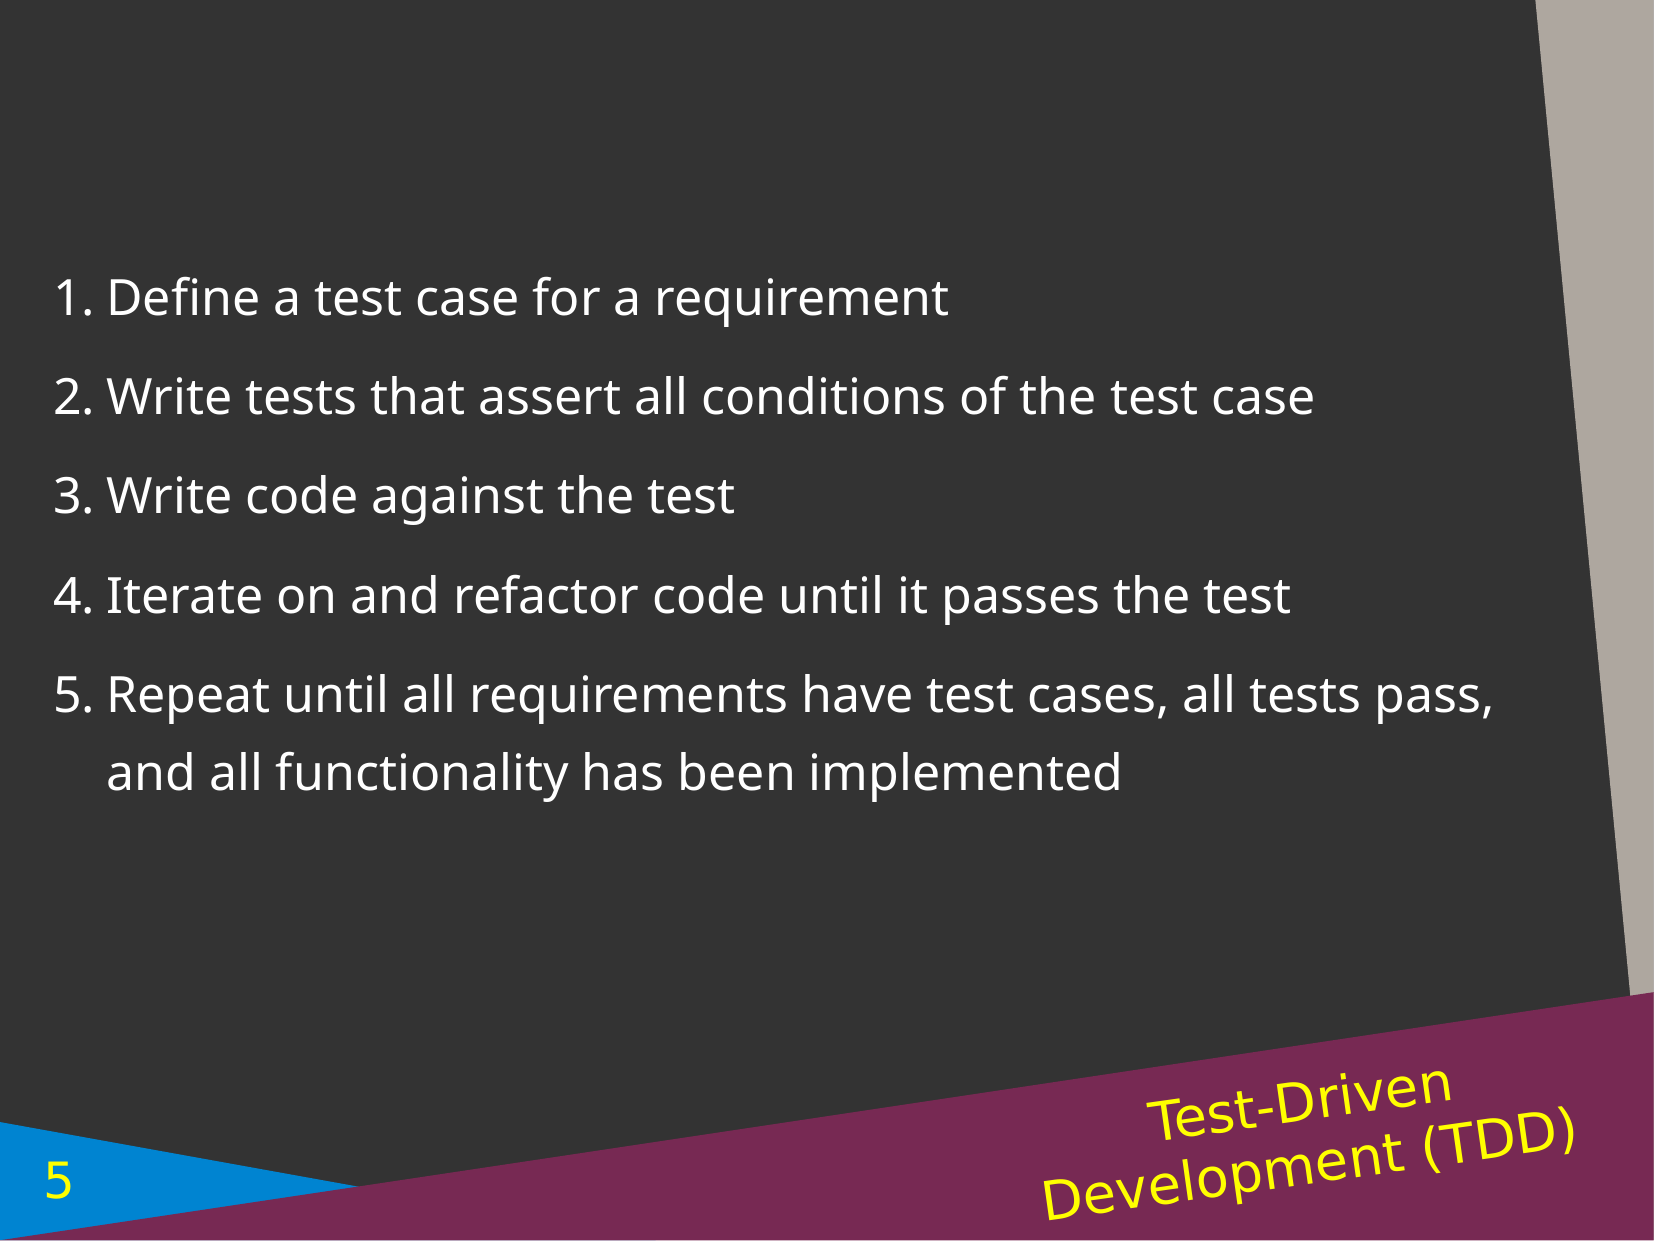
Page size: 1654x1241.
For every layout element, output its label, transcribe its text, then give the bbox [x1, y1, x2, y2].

list Define a test case for a requirement Write tests that assert all conditions of the test case Write code against the test Iterate on and refactor code until it passes the test Repeat until all requirements have test cases, all tests pass, and all functionality has been implemented [35, 61, 1524, 996]
title Test-Driven Development (TDD) [956, 995, 1654, 1241]
